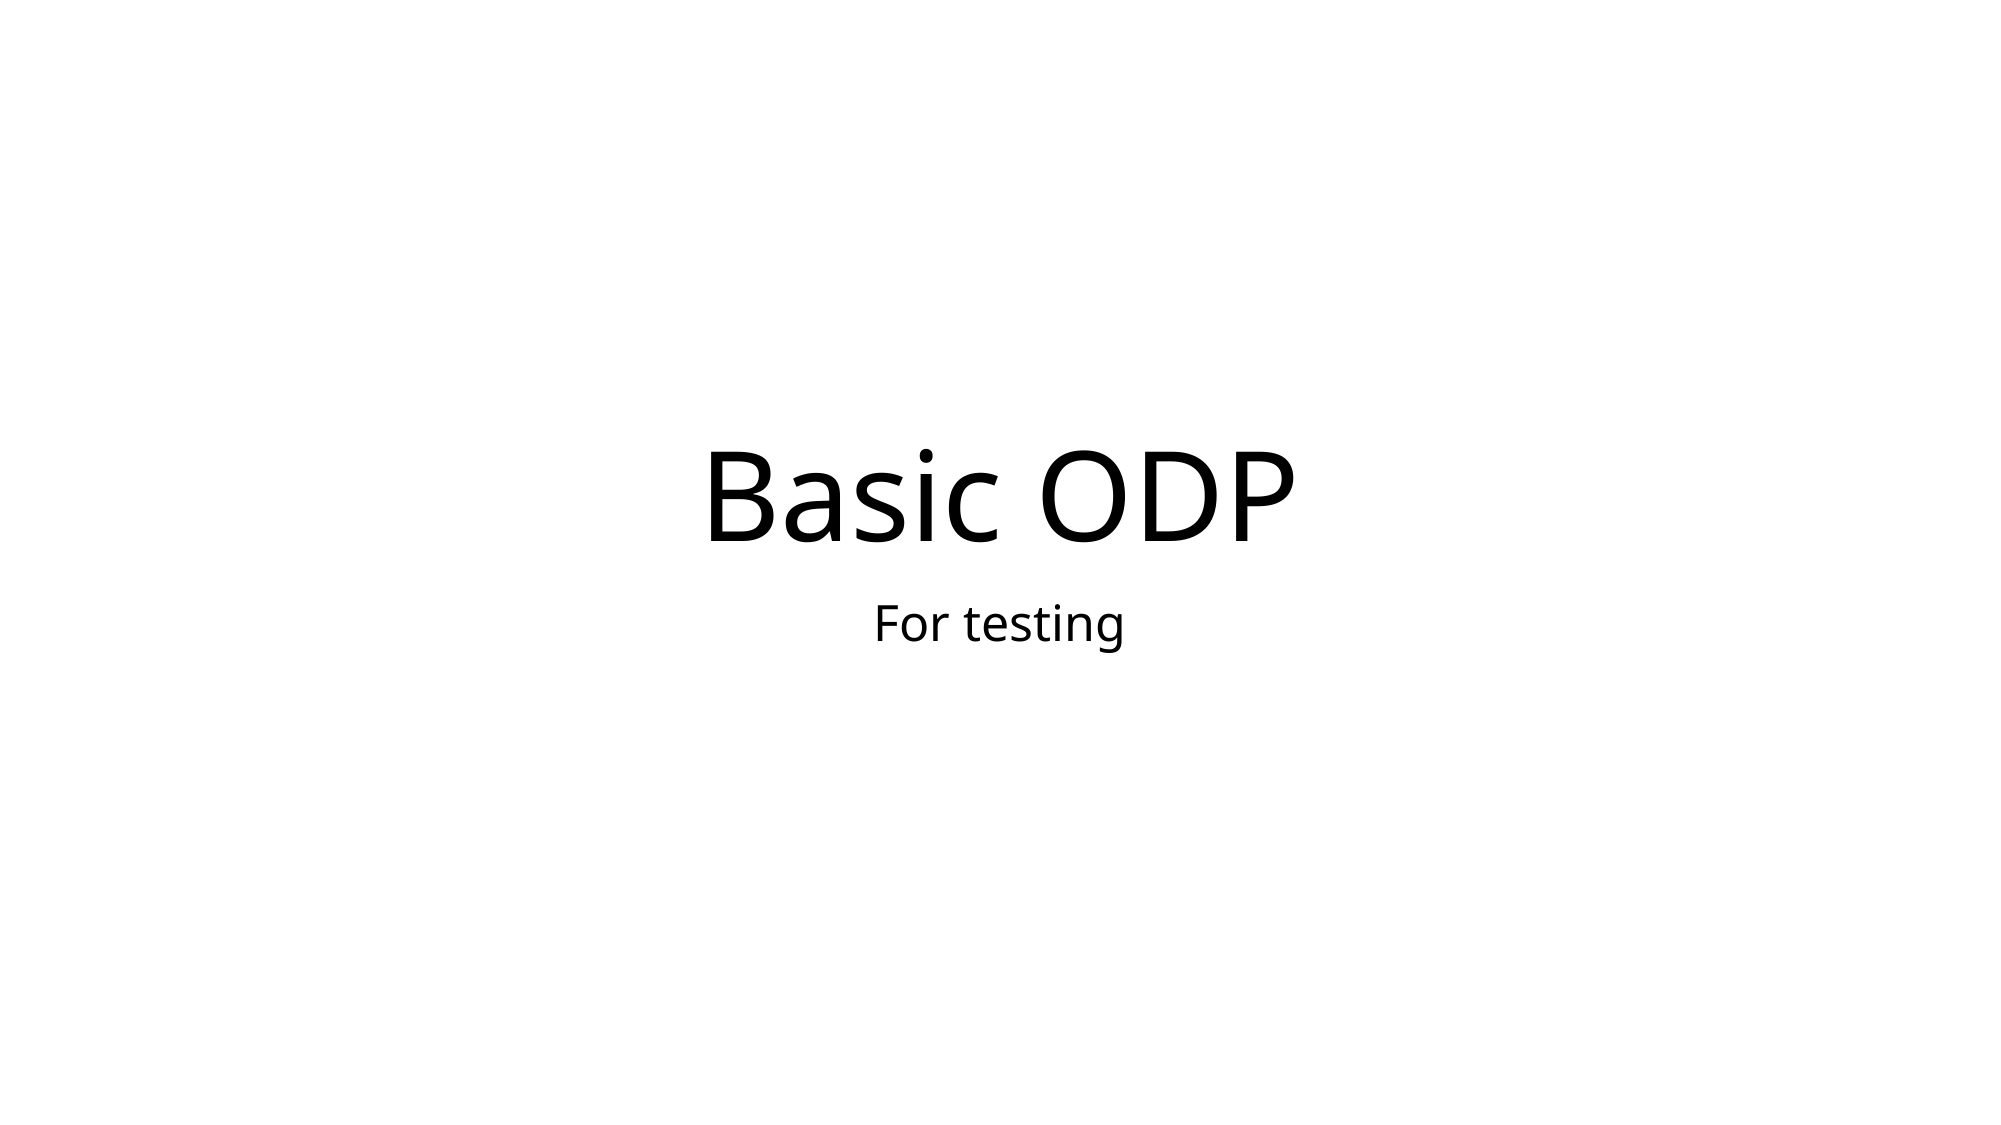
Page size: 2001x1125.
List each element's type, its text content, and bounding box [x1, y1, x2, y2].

subtitle For testing [249, 590, 1750, 863]
title Basic ODP [249, 184, 1750, 576]
